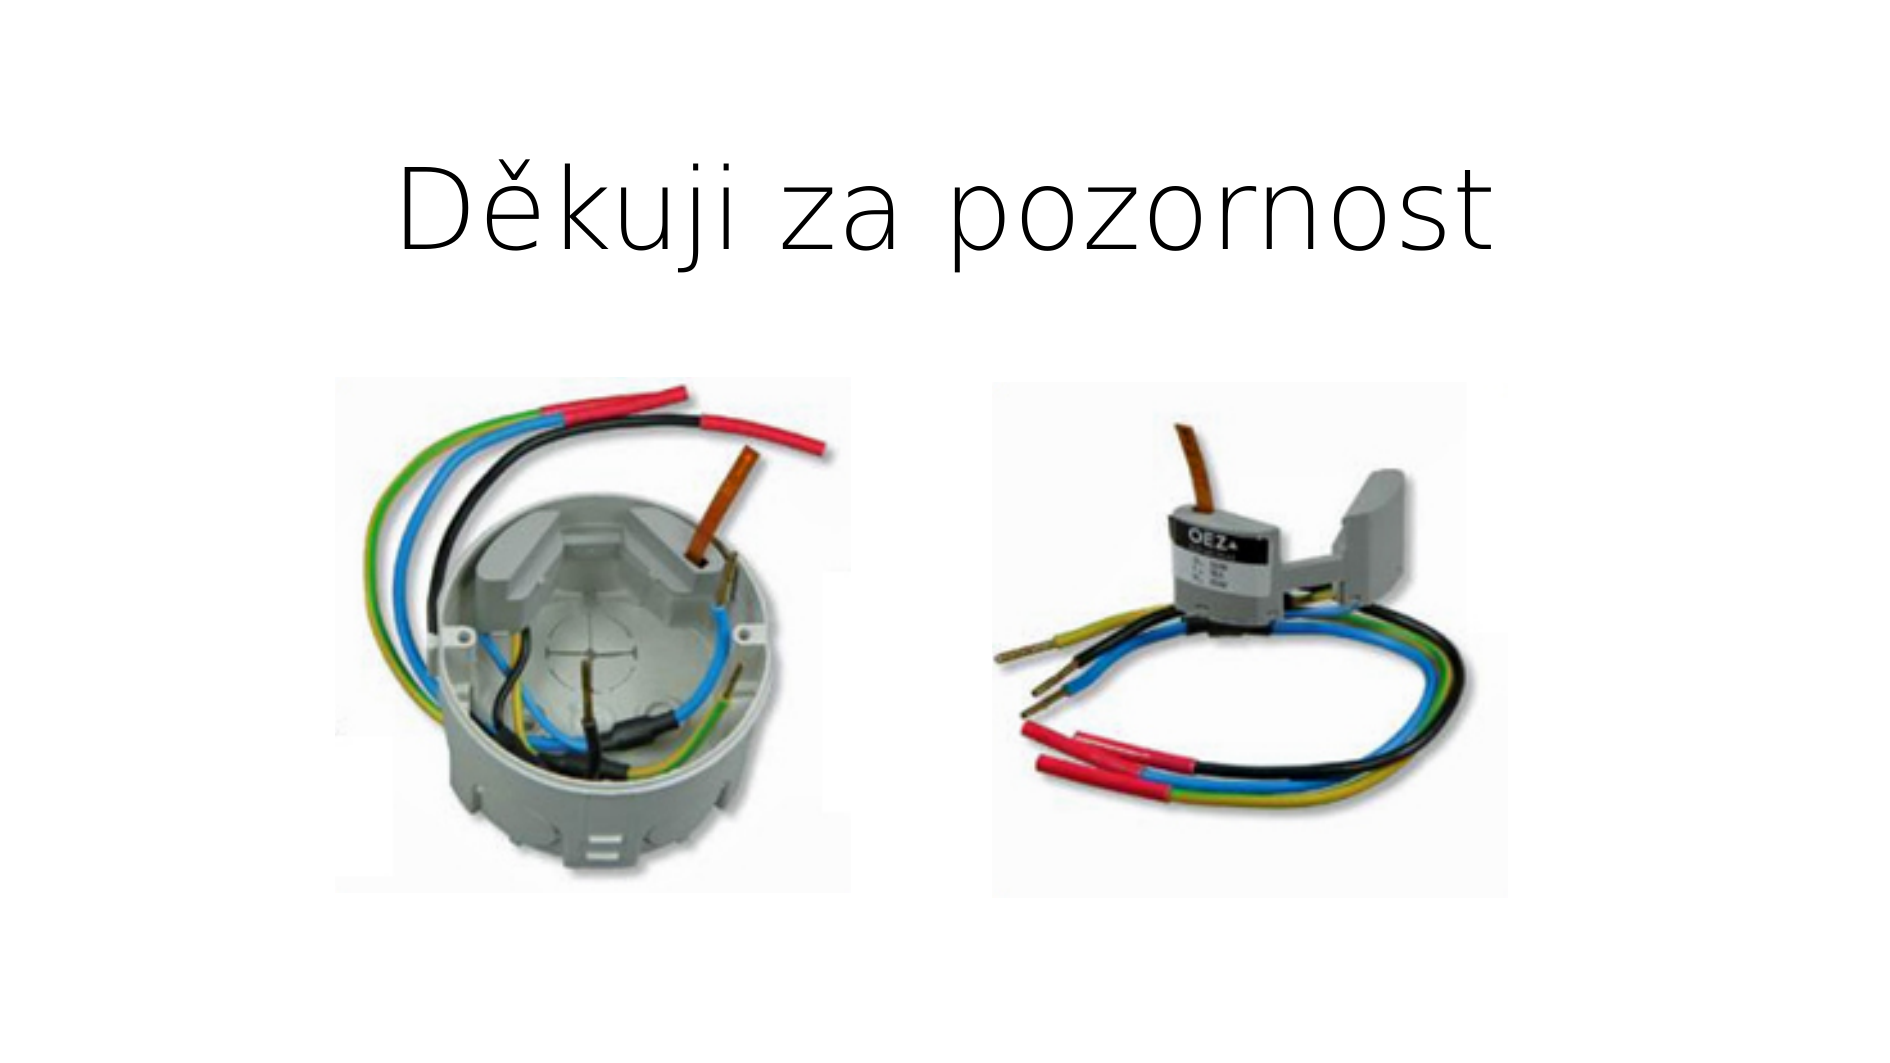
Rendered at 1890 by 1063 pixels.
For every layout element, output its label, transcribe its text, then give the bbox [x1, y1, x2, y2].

picture [992, 382, 1508, 898]
subtitle Děkuji za pozornost [94, 103, 1796, 317]
picture [335, 377, 851, 893]
